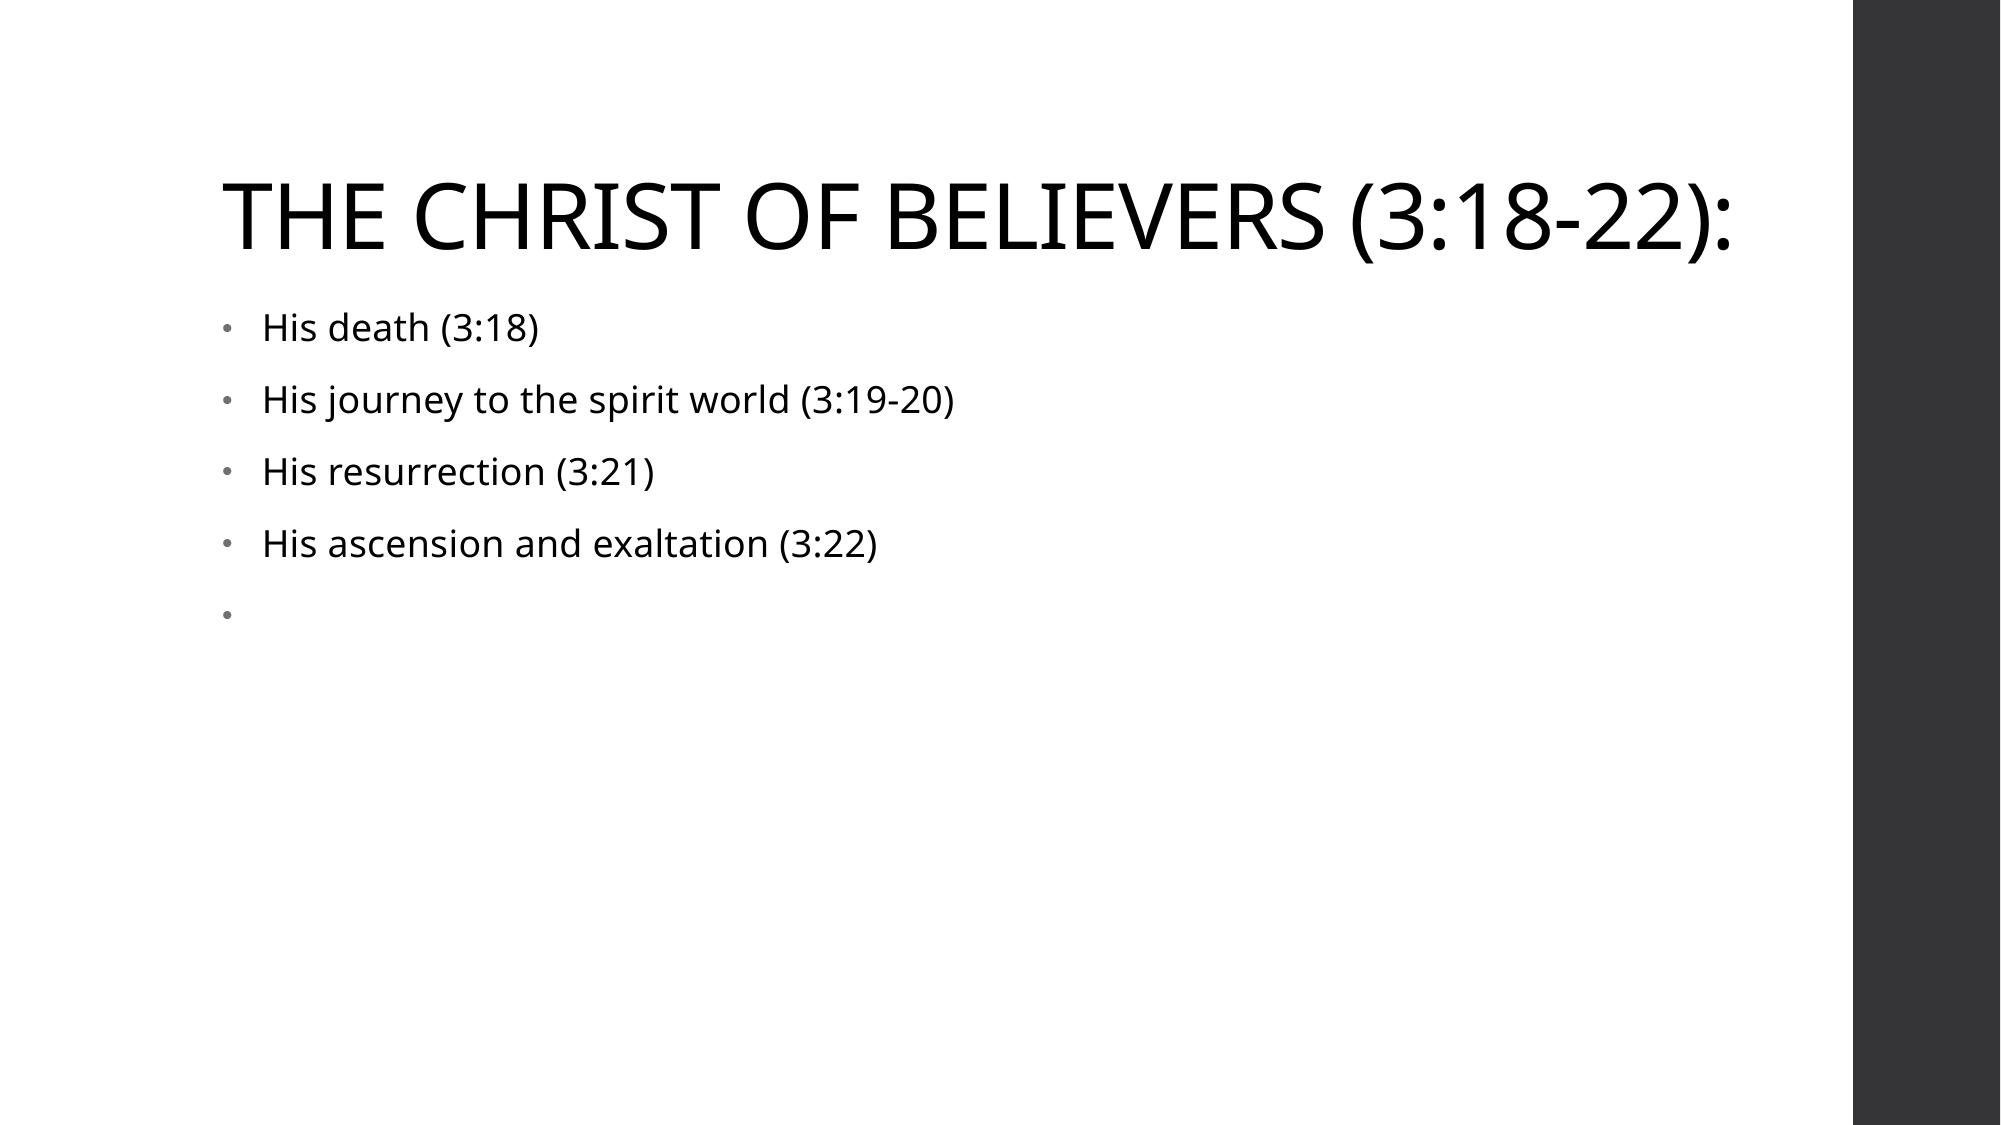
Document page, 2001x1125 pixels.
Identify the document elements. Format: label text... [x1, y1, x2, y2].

list His death (3:18) His journey to the spirit world (3:19-20) His resurrection (3:21) His ascension and exaltation (3:22) [206, 299, 1617, 1014]
title THE CHRIST OF BELIEVERS (3:18-22): [206, 60, 1797, 278]
